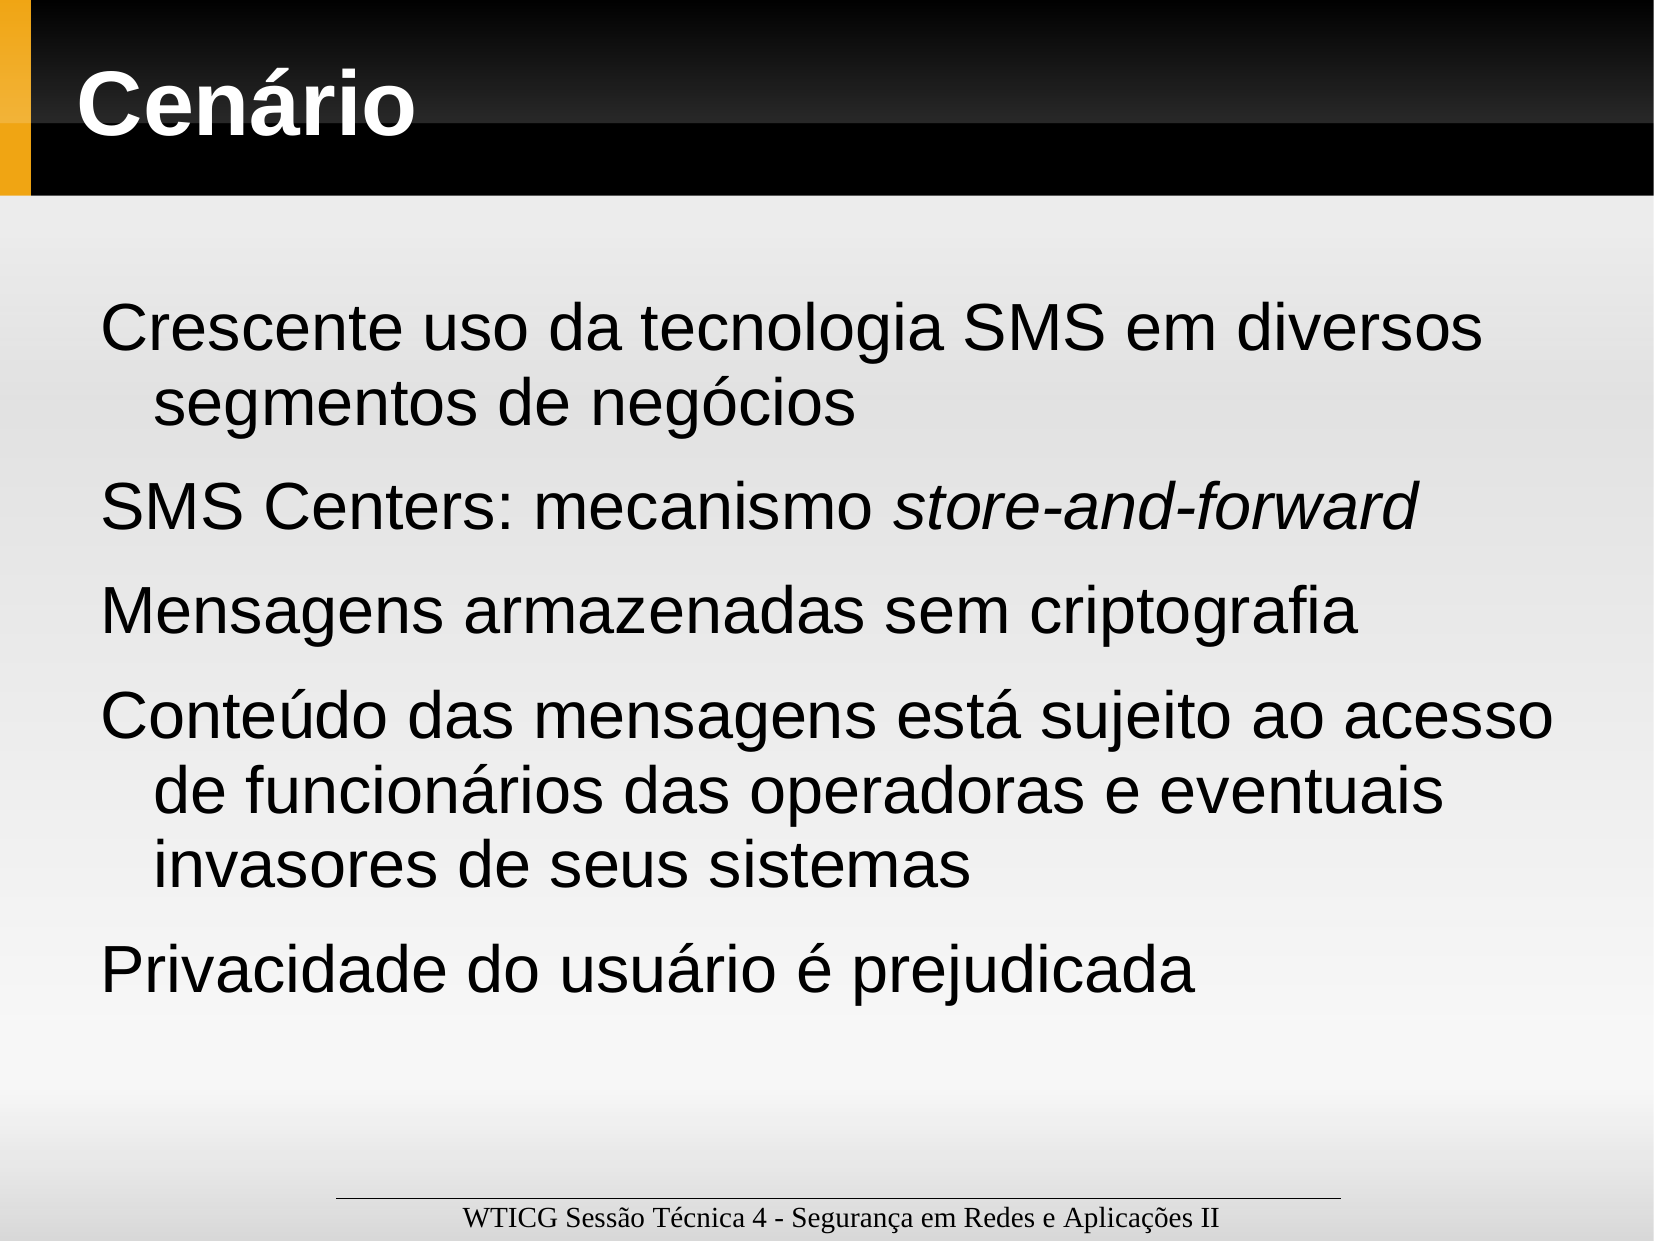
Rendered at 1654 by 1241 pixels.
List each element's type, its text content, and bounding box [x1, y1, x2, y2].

title Cenário [76, 0, 1565, 208]
list Crescente uso da tecnologia SMS em diversos segmentos de negócios SMS Centers: mecanismo store-and-forward Mensagens armazenadas sem criptografia Conteúdo das mensagens está sujeito ao acesso de funcionários das operadoras e eventuais invasores de seus sistemas Privacidade do usuário é prejudicada [82, 290, 1571, 1109]
picture [0, 0, 1654, 1241]
